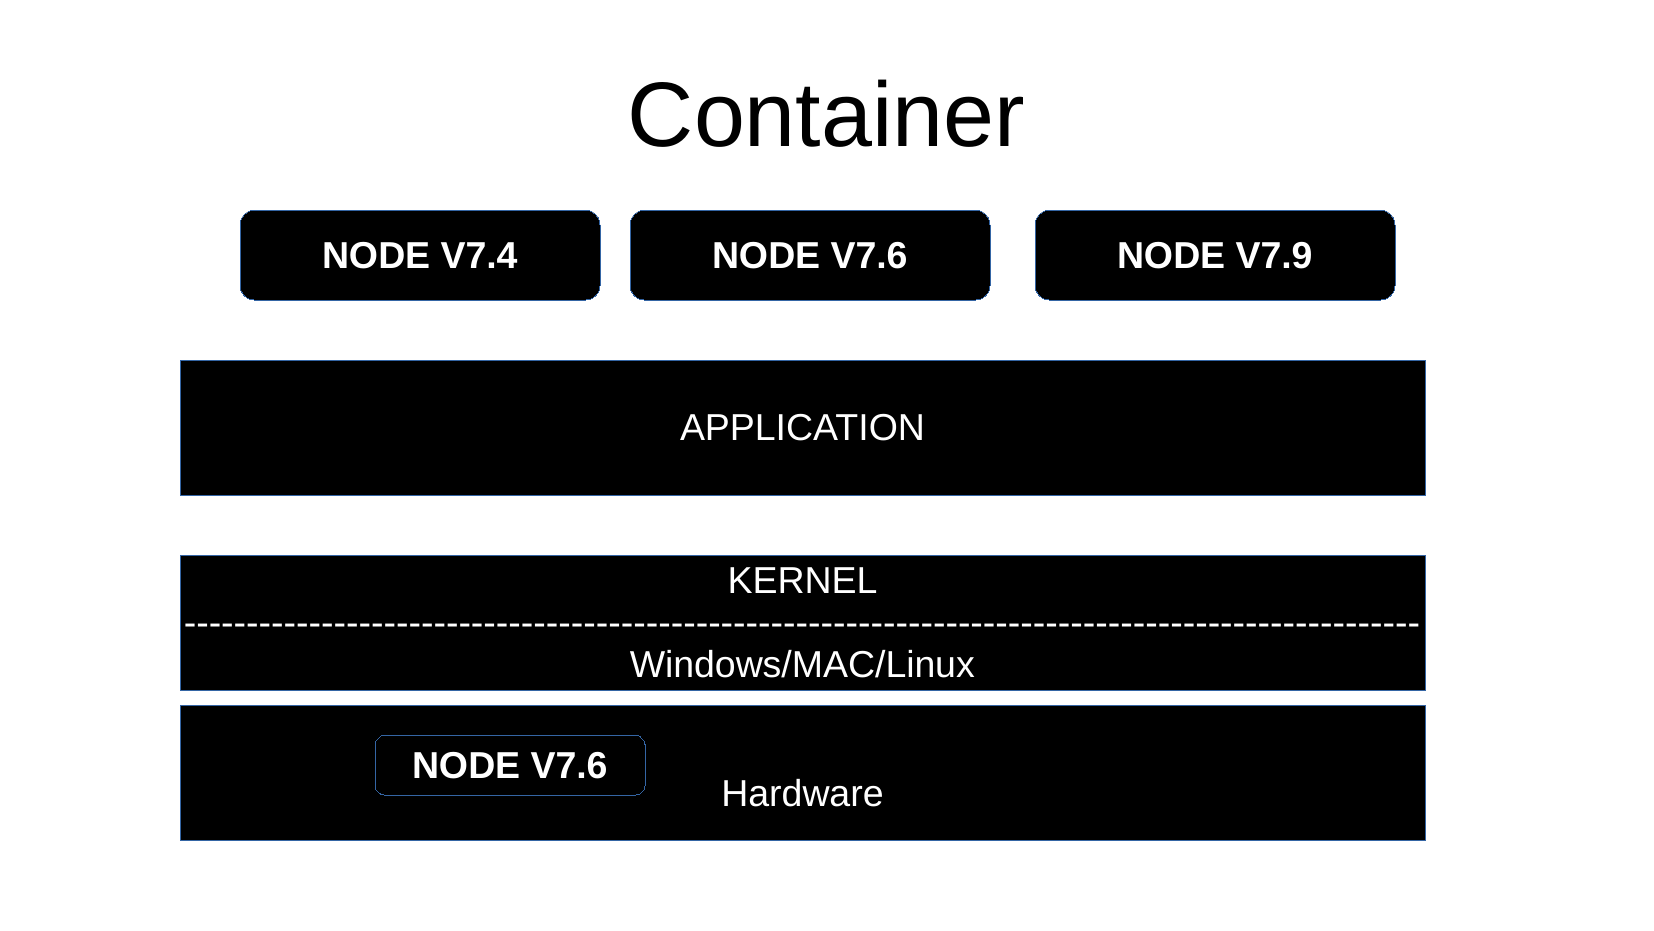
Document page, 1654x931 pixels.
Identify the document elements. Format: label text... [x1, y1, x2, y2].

text_box KERNEL --------------------------------------------------------------------------------------------------- Windows/MAC/Linux [180, 555, 1426, 691]
text_box NODE V7.6 [630, 210, 991, 301]
text_box NODE V7.9 [1035, 210, 1396, 301]
title Container [82, 37, 1571, 193]
text_box APPLICATION [180, 360, 1426, 496]
text_box NODE V7.4 [240, 210, 601, 301]
text_box NODE V7.6 [375, 735, 646, 796]
text_box Hardware [180, 705, 1426, 841]
